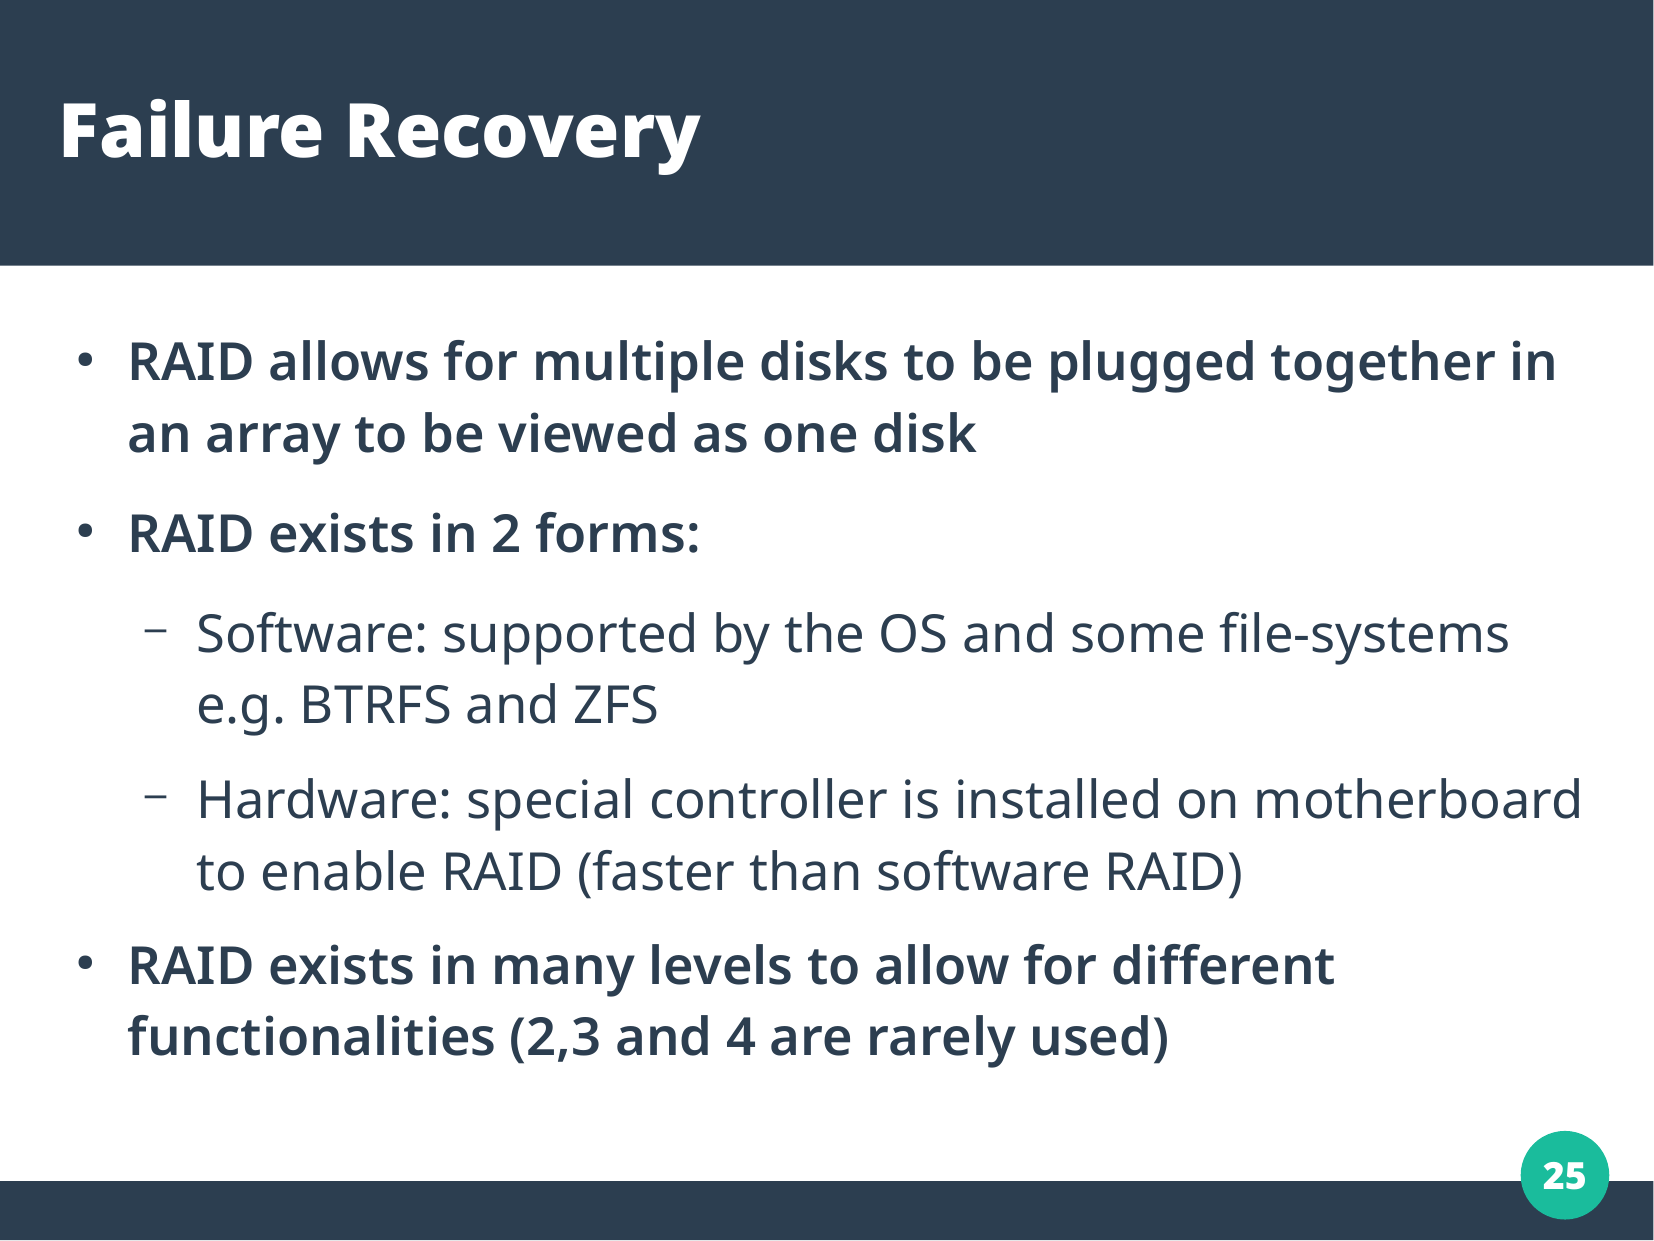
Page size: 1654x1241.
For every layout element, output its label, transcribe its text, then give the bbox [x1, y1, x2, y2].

title Failure Recovery [59, 49, 1595, 207]
list RAID allows for multiple disks to be plugged together in an array to be viewed as one disk RAID exists in 2 forms: Software: supported by the OS and some file-systems e.g. BTRFS and ZFS Hardware: special controller is installed on motherboard to enable RAID (faster than software RAID) RAID exists in many levels to allow for different functionalities (2,3 and 4 are rarely used) [59, 324, 1595, 1152]
